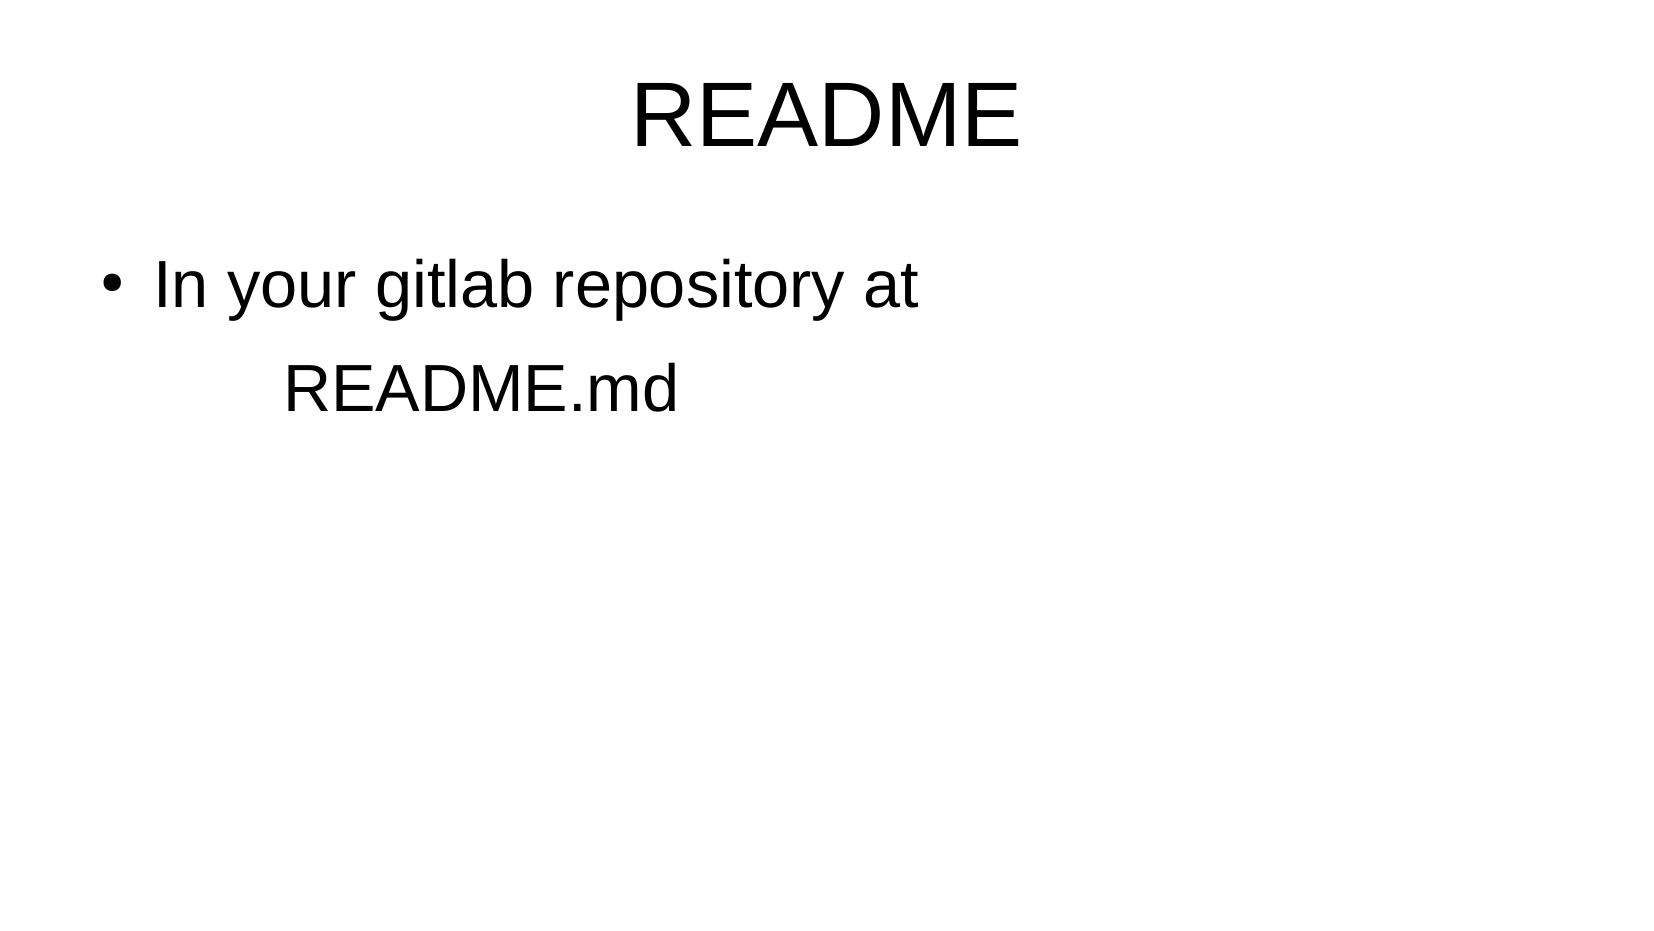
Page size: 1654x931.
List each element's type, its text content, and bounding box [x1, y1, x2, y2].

title README [82, 37, 1571, 193]
list In your gitlab repository at README.md [82, 247, 1571, 787]
